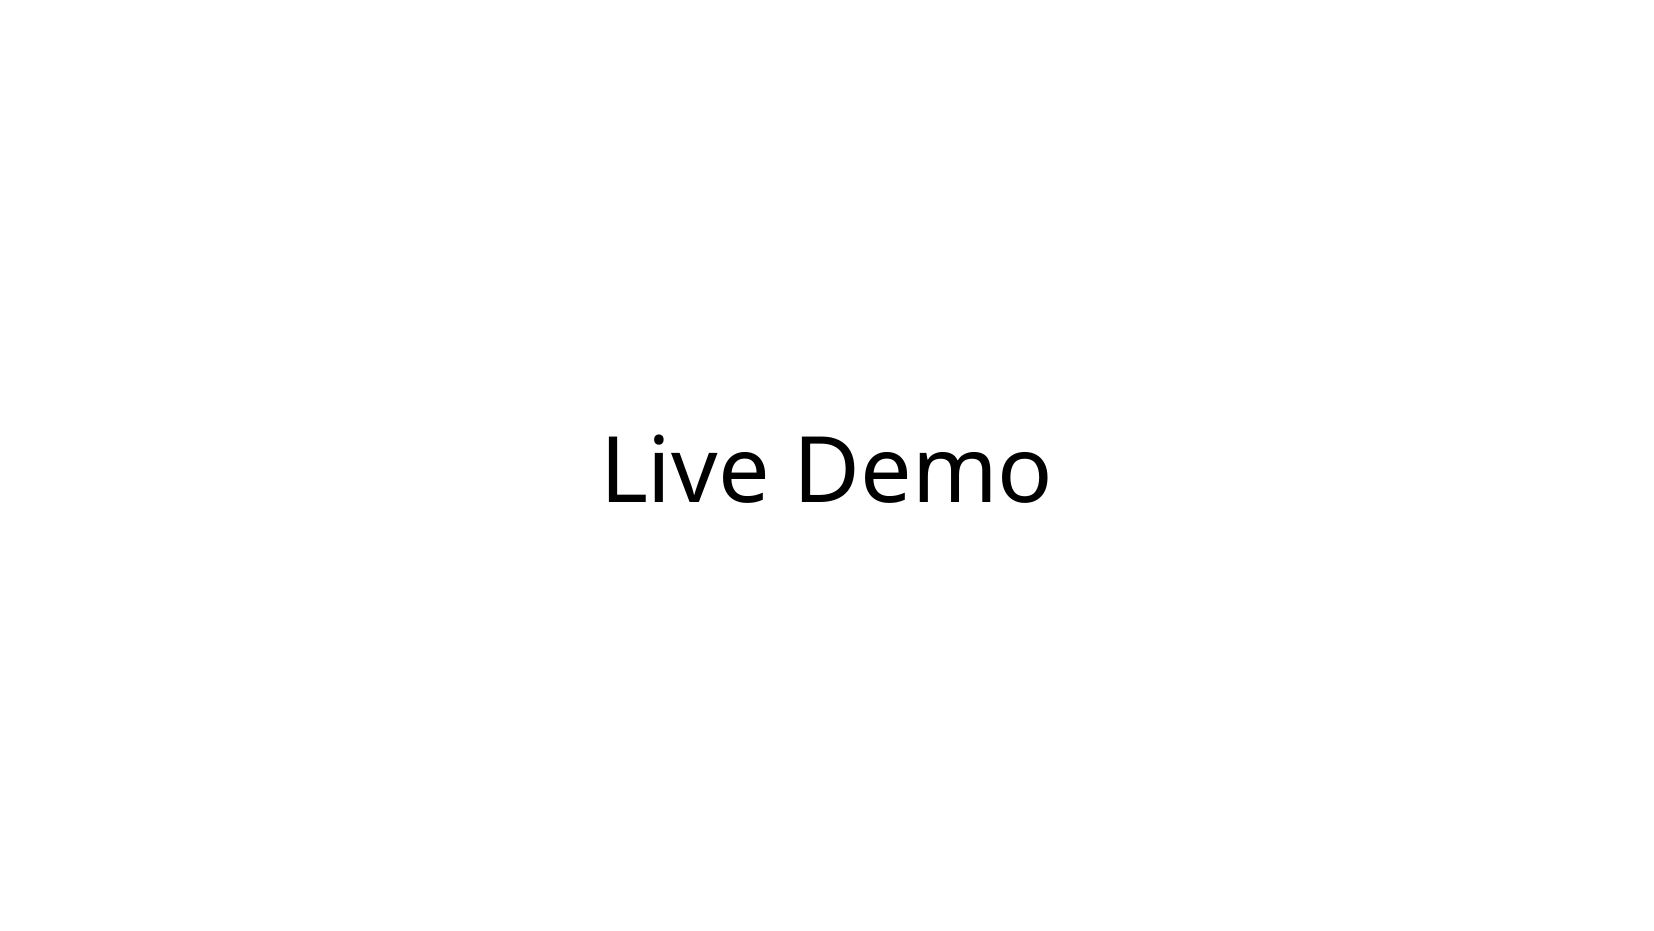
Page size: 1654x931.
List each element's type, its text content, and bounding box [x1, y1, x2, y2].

title Live Demo [82, 389, 1571, 546]
